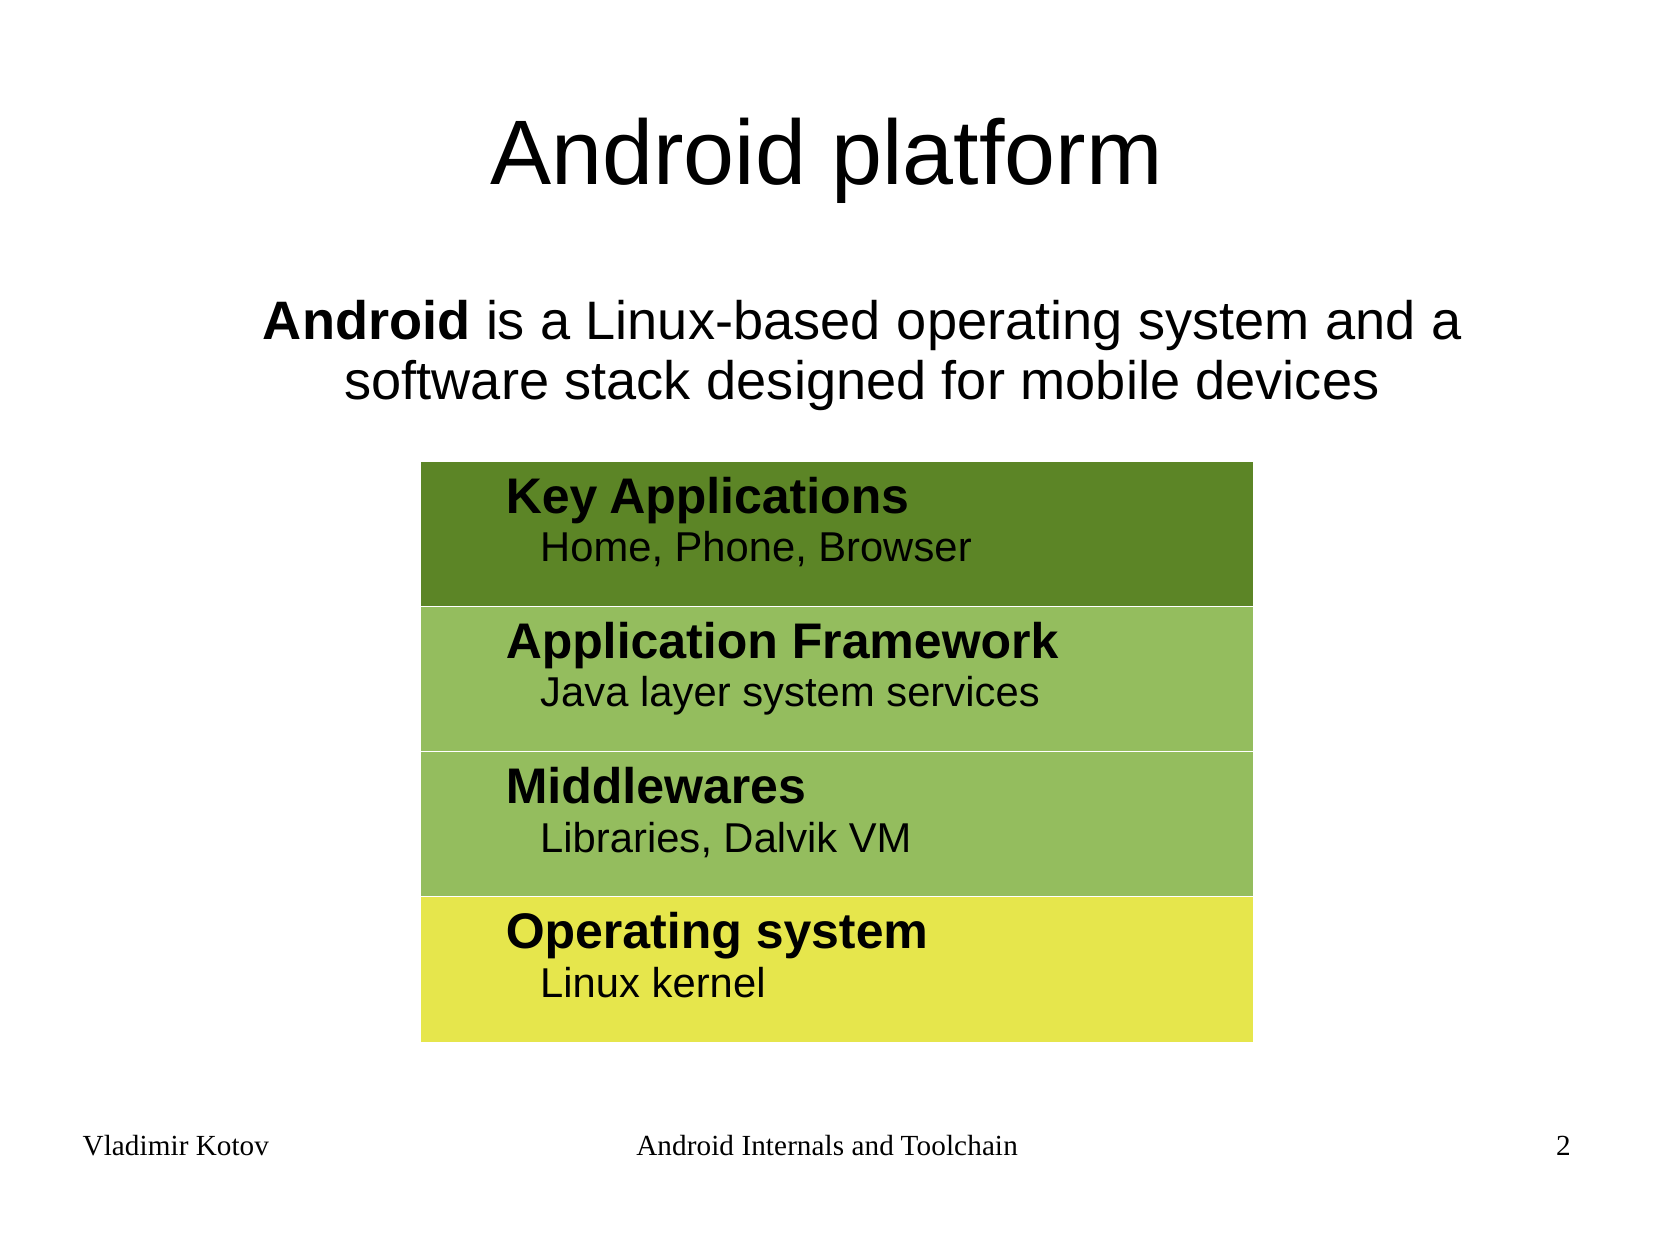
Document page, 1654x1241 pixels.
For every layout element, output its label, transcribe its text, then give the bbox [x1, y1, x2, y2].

title Android platform [82, 49, 1571, 257]
table_cell Middlewares Libraries, Dalvik VM [421, 752, 1253, 896]
table_cell Operating system Linux kernel [421, 897, 1253, 1042]
table_header Key Applications Home, Phone, Browser [421, 462, 1253, 606]
table_cell Application Framework Java layer system services [421, 607, 1253, 751]
list Android is a Linux-based operating system and a software stack designed for mobile devices [82, 290, 1571, 414]
